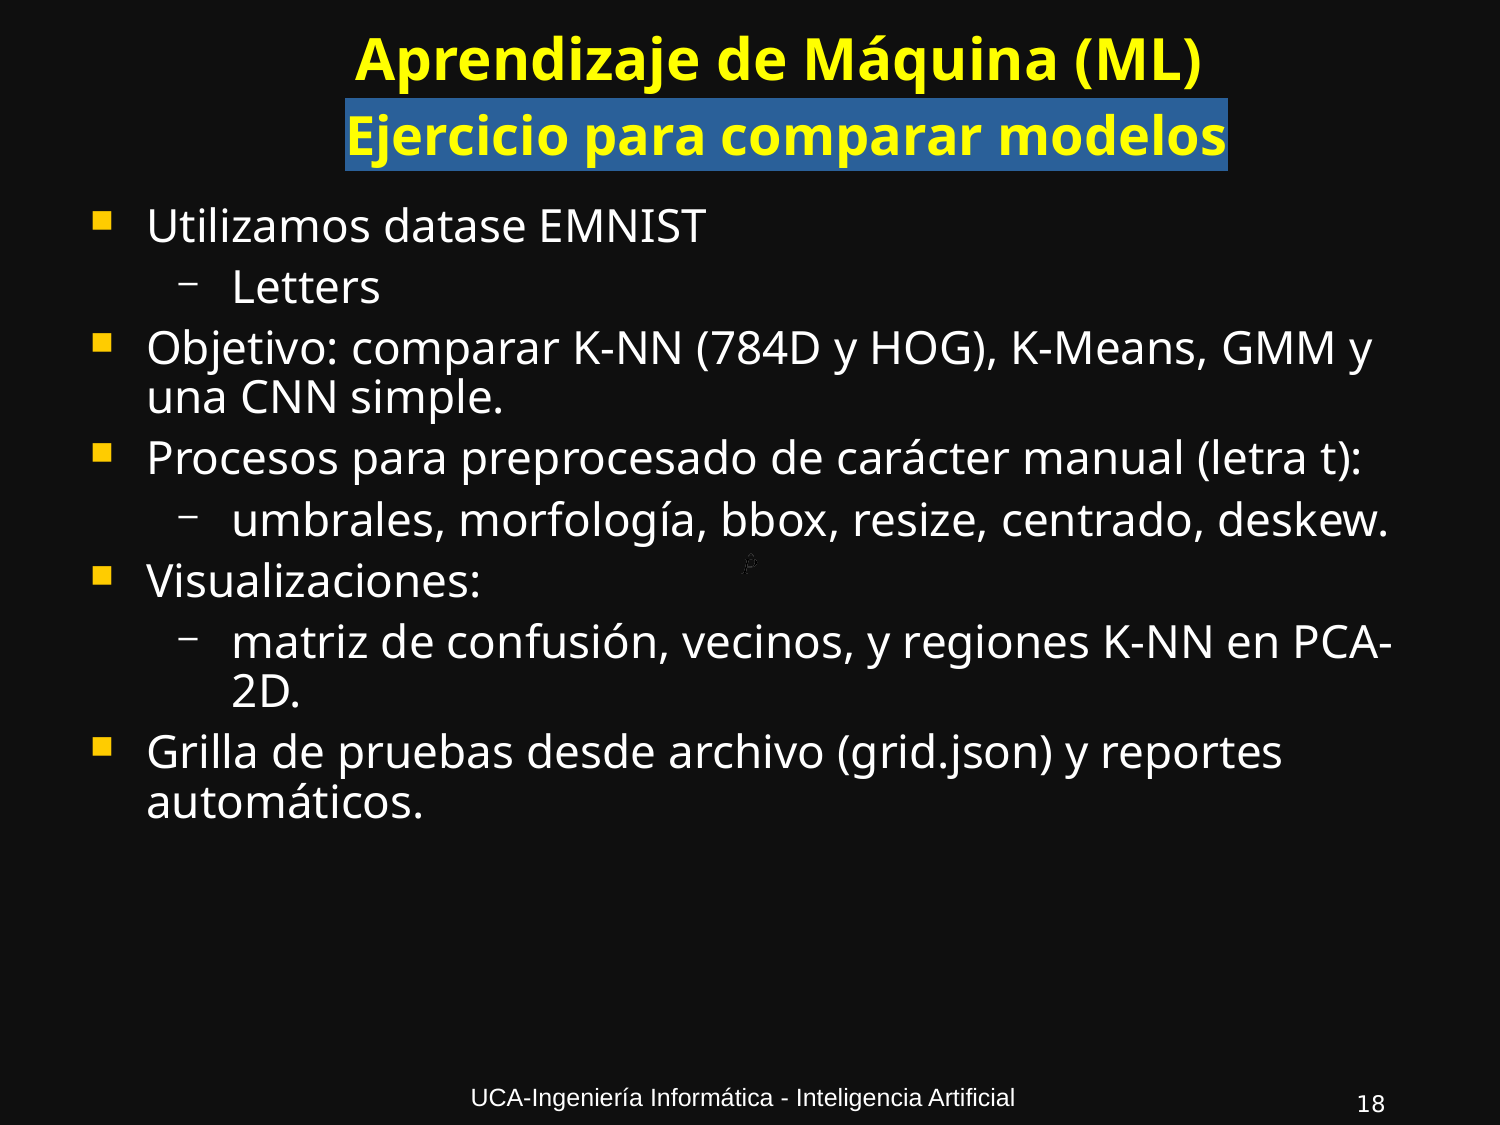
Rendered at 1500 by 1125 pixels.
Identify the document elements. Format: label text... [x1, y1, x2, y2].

title Aprendizaje de Máquina (ML) Ejercicio para comparar modelos [75, 38, 1463, 152]
text_box Utilizamos datase EMNIST Letters Objetivo: comparar K-NN (784D y HOG), K-Means, GMM y una CNN simple. Procesos para preprocesado de carácter manual (letra t): umbrales, morfología, bbox, resize, centrado, deskew. Visualizaciones: matriz de confusión, vecinos, y regiones K-NN en PCA-2D. Grilla de pruebas desde archivo (grid.json) y reportes automáticos. [75, 195, 1426, 1051]
